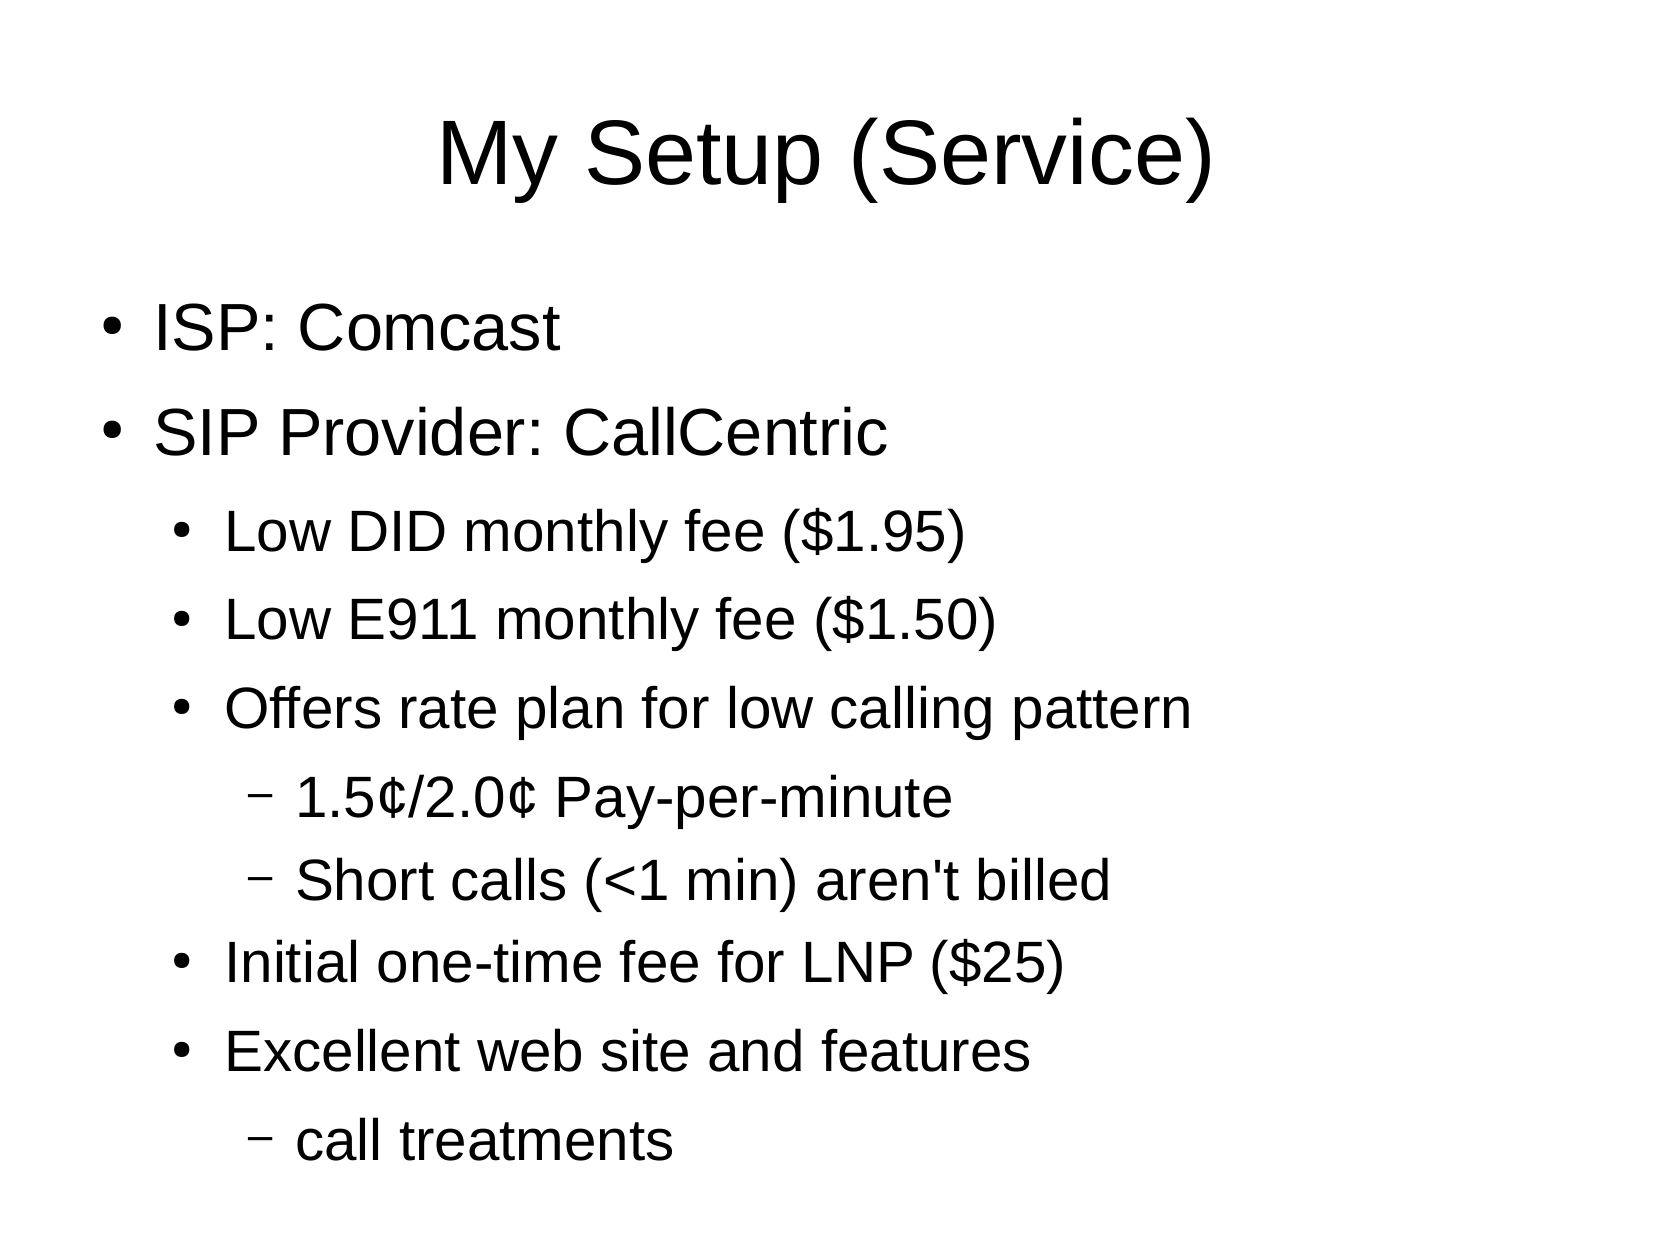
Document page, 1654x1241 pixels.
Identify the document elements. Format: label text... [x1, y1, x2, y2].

title My Setup (Service) [82, 49, 1571, 257]
list ISP: Comcast SIP Provider: CallCentric Low DID monthly fee ($1.95) Low E911 monthly fee ($1.50) Offers rate plan for low calling pattern 1.5¢/2.0¢ Pay-per-minute Short calls (<1 min) aren't billed Initial one-time fee for LNP ($25) Excellent web site and features call treatments [82, 290, 1571, 1172]
